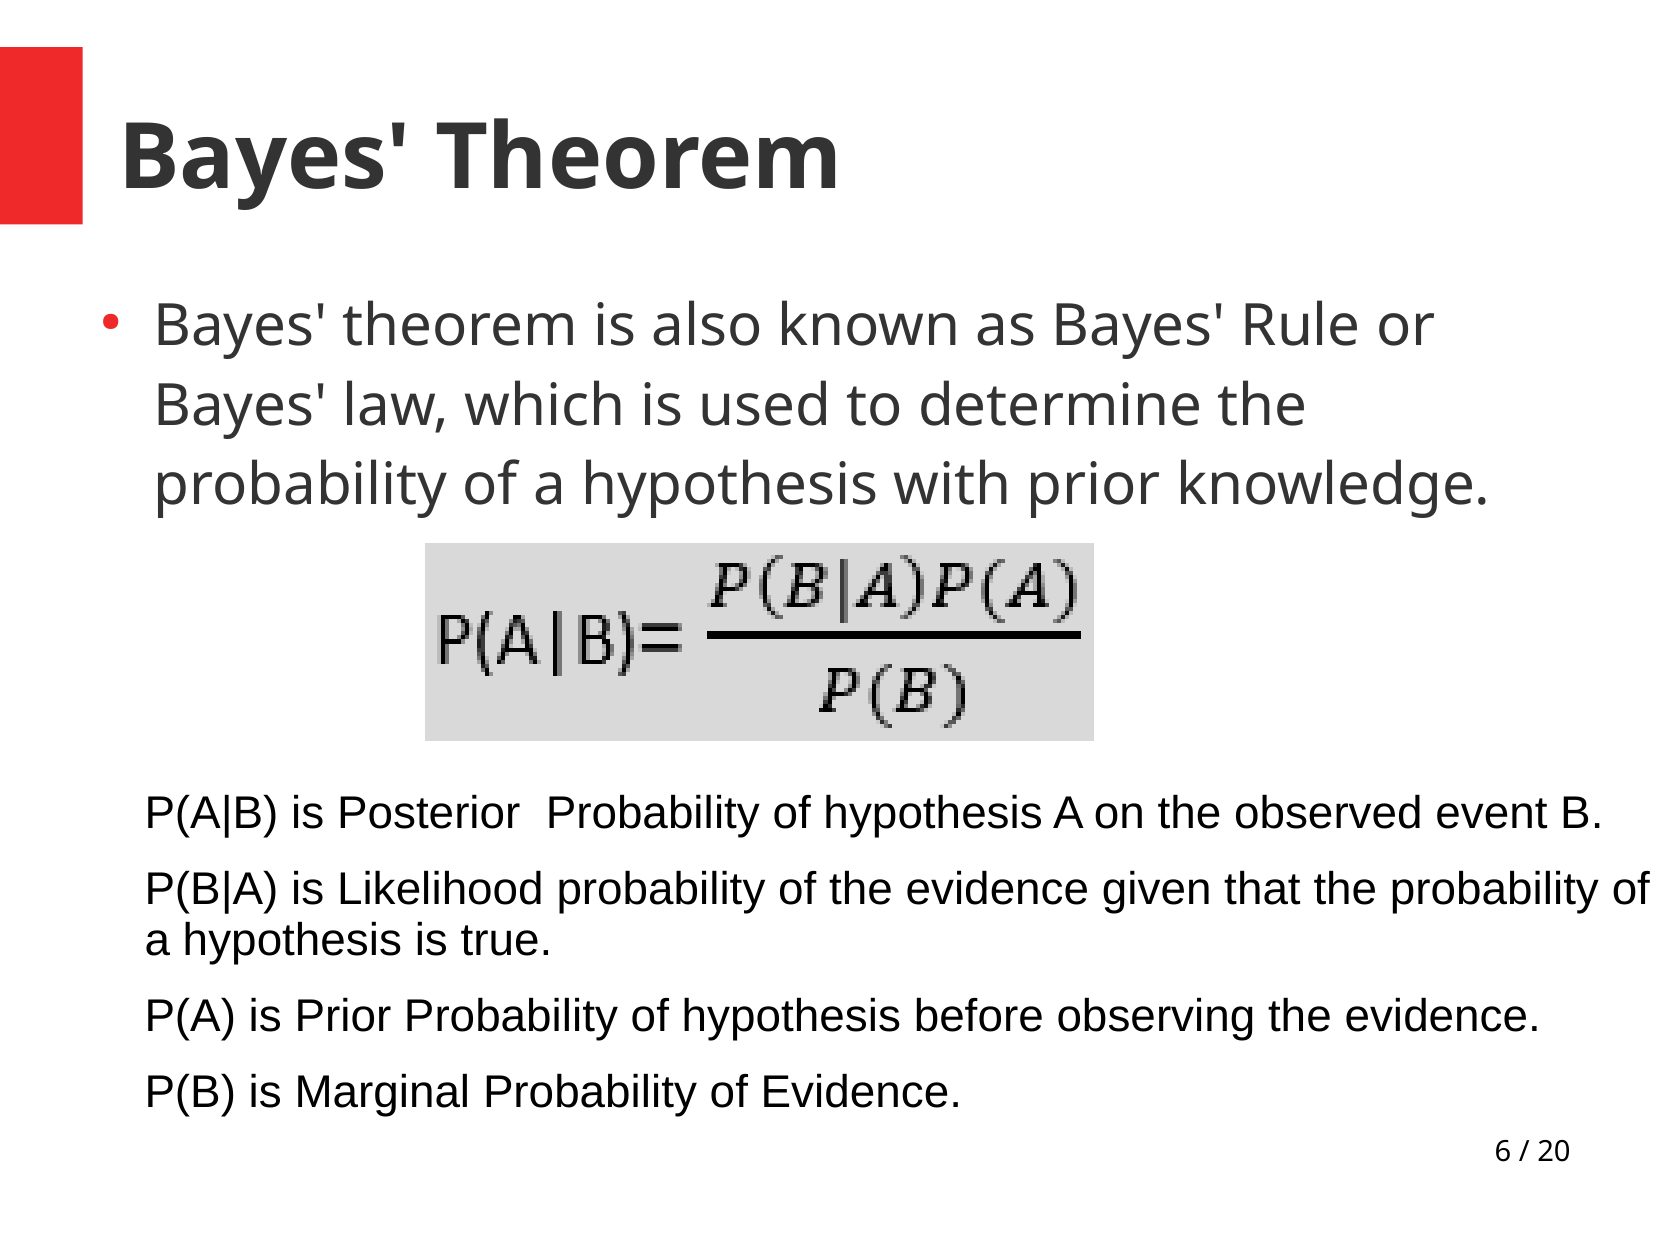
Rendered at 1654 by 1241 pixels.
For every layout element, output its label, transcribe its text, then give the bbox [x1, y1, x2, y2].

list Bayes' theorem is also known as Bayes' Rule or Bayes' law, which is used to determine the probability of a hypothesis with prior knowledge. [82, 283, 1501, 1003]
title Bayes' Theorem [118, 49, 1571, 257]
text_box P(A|B) is Posterior Probability of hypothesis A on the observed event B. P(B|A) is Likelihood probability of the evidence given that the probability of a hypothesis is true. P(A) is Prior Probability of hypothesis before observing the evidence. P(B) is Marginal Probability of Evidence. [129, 779, 1654, 1241]
picture [425, 543, 1094, 741]
